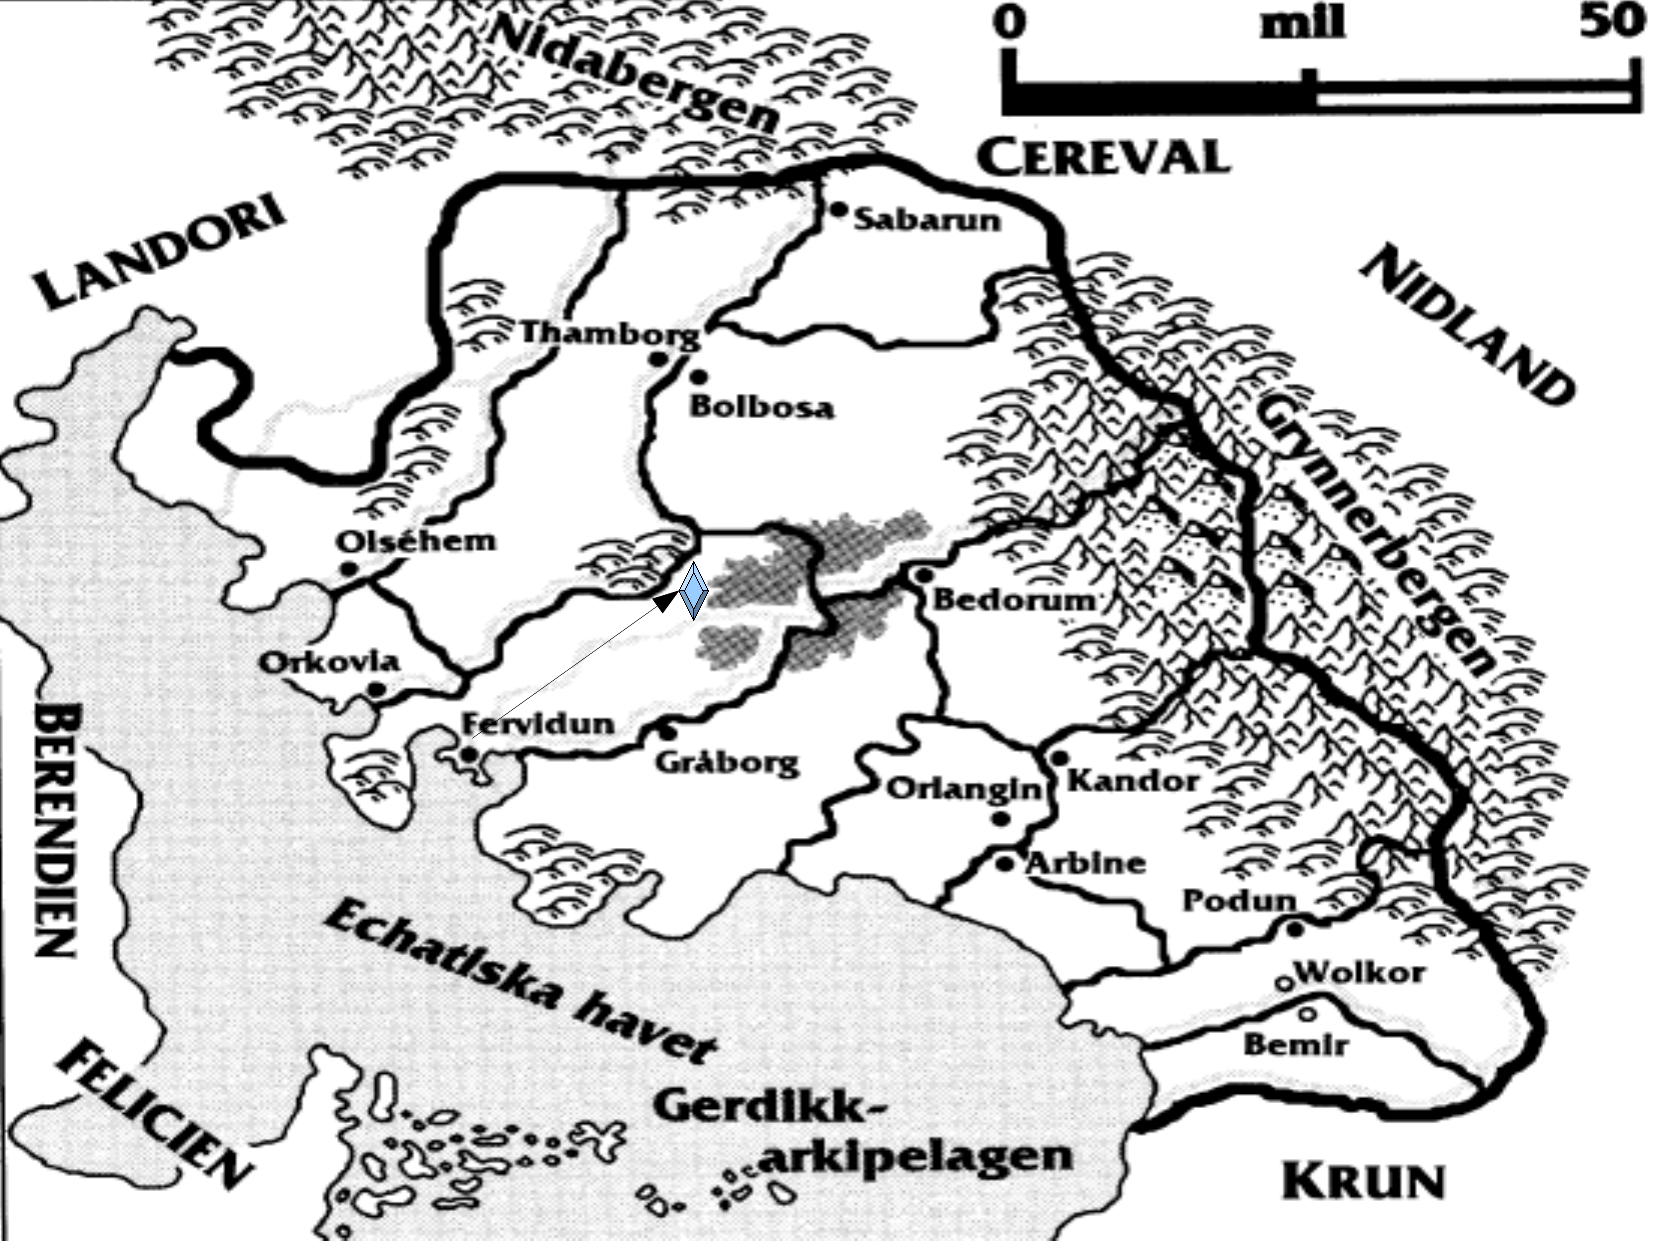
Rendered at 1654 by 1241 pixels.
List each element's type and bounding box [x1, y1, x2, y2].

text_box [679, 574, 709, 621]
picture [0, 0, 1654, 1241]
